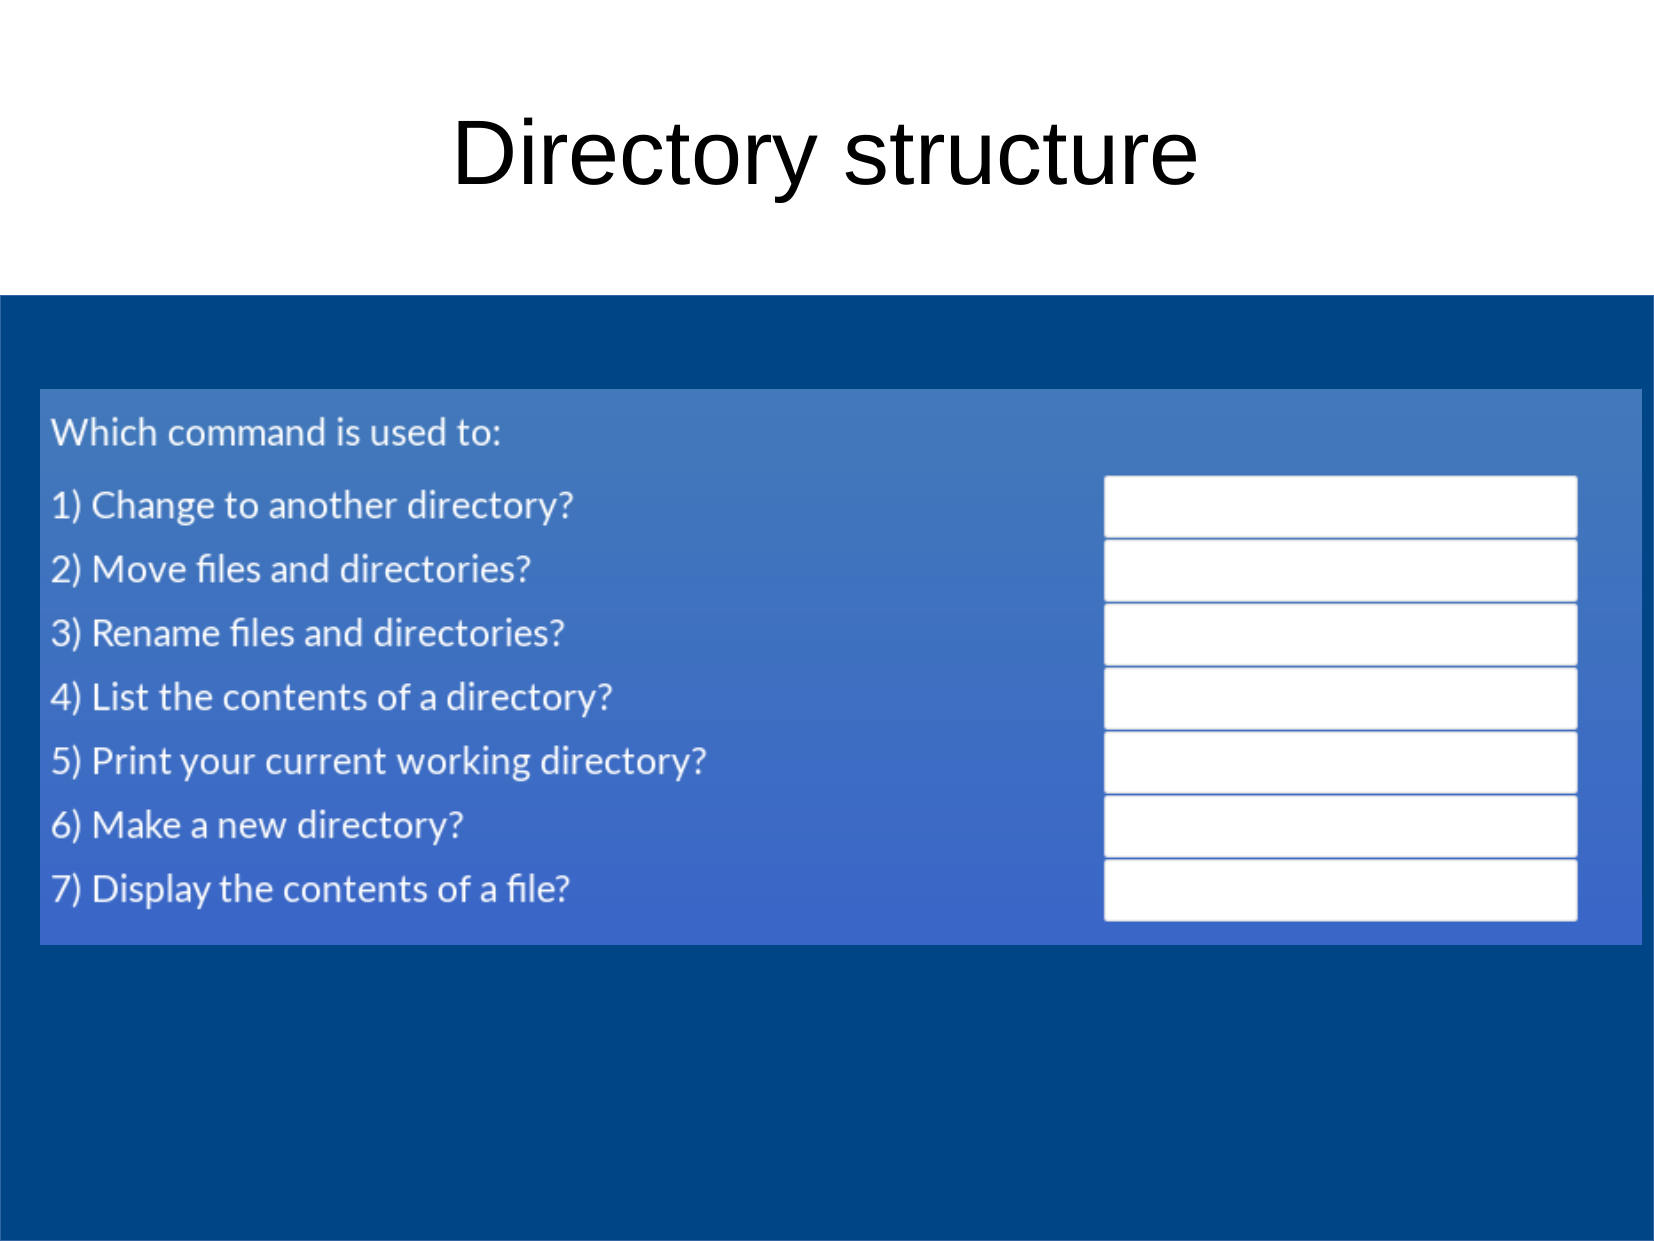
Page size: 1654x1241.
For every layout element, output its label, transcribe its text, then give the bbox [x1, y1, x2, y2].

text_box [0, 295, 1654, 1241]
picture [40, 389, 1642, 945]
title Directory structure [82, 49, 1571, 257]
